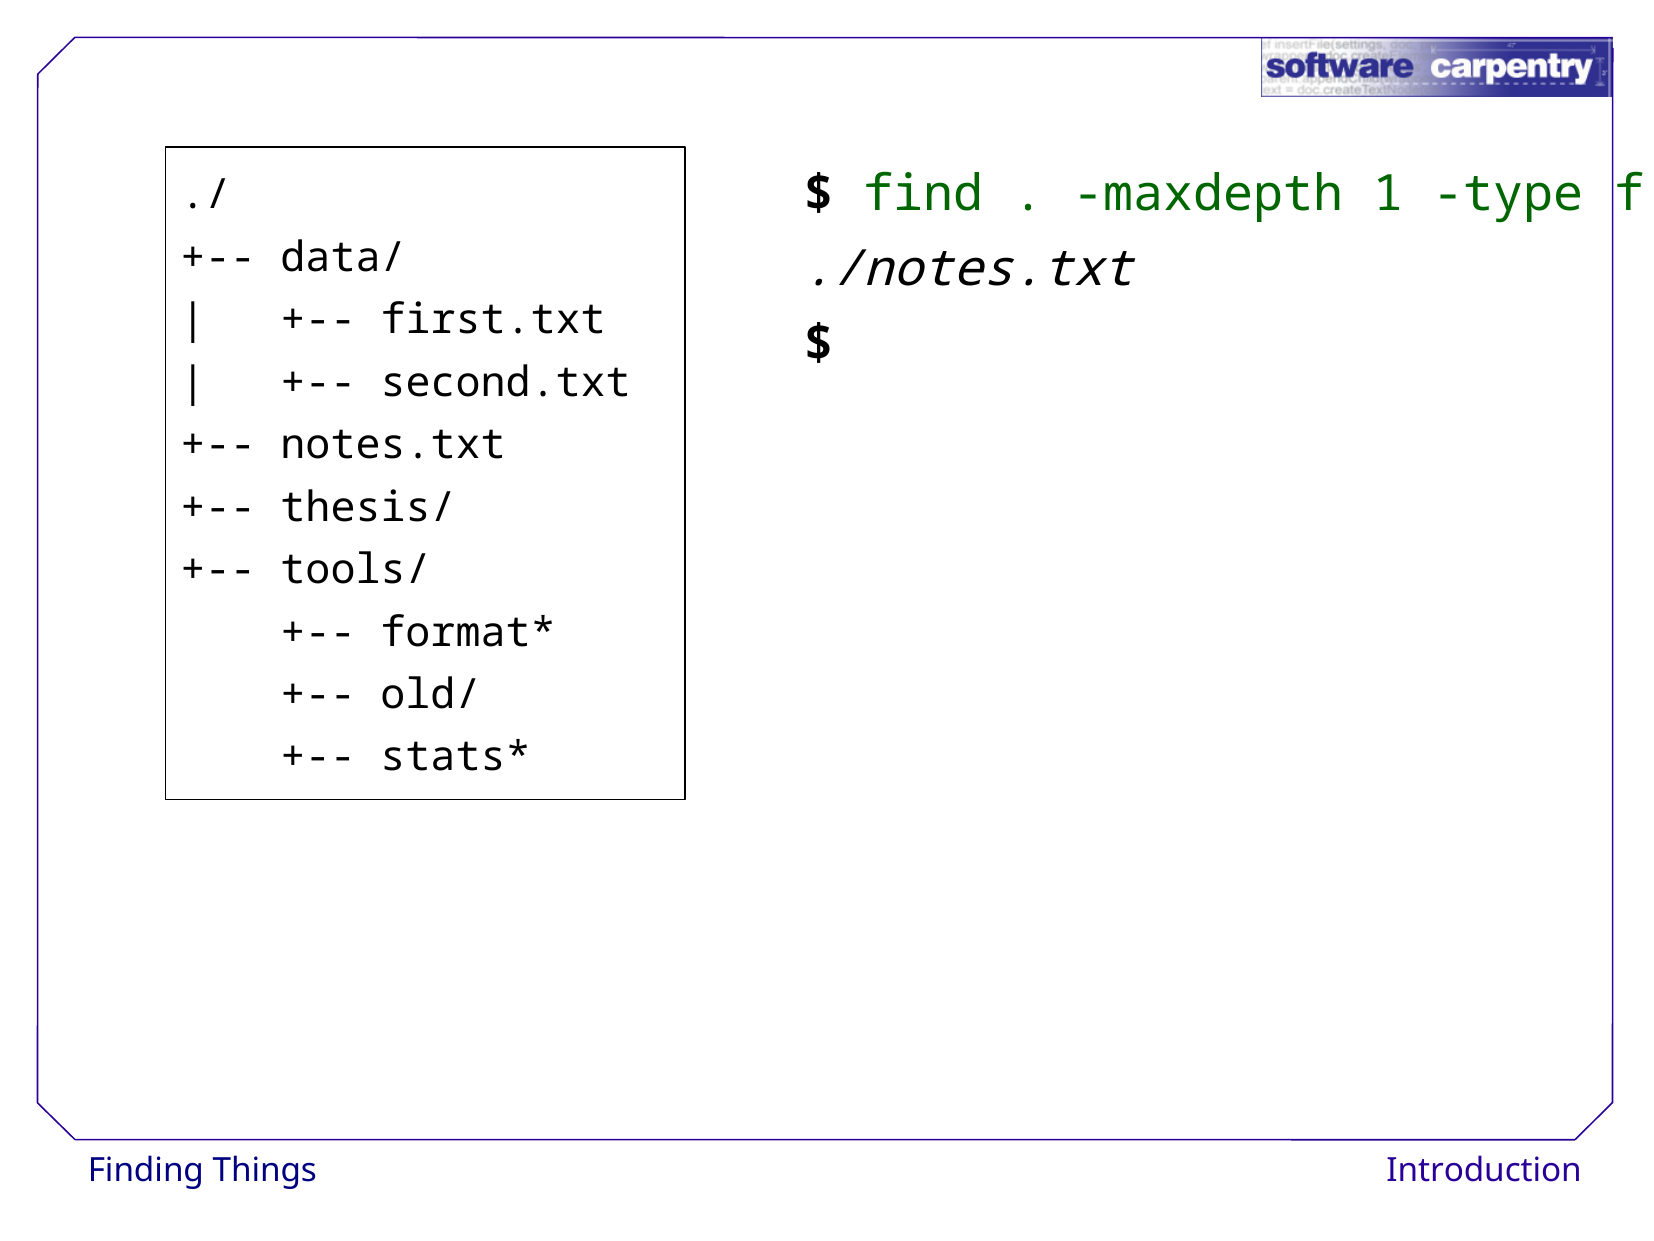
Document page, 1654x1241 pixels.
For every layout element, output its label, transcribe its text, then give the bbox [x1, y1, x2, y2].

picture [1261, 39, 1613, 97]
text_box ./ +-- data/ | +-- first.txt | +-- second.txt +-- notes.txt +-- thesis/ +-- tools/ +-- format* +-- old/ +-- stats* [165, 147, 686, 800]
text_box $ find . -maxdepth 1 -type f ./notes.txt $ [788, 138, 1536, 1055]
